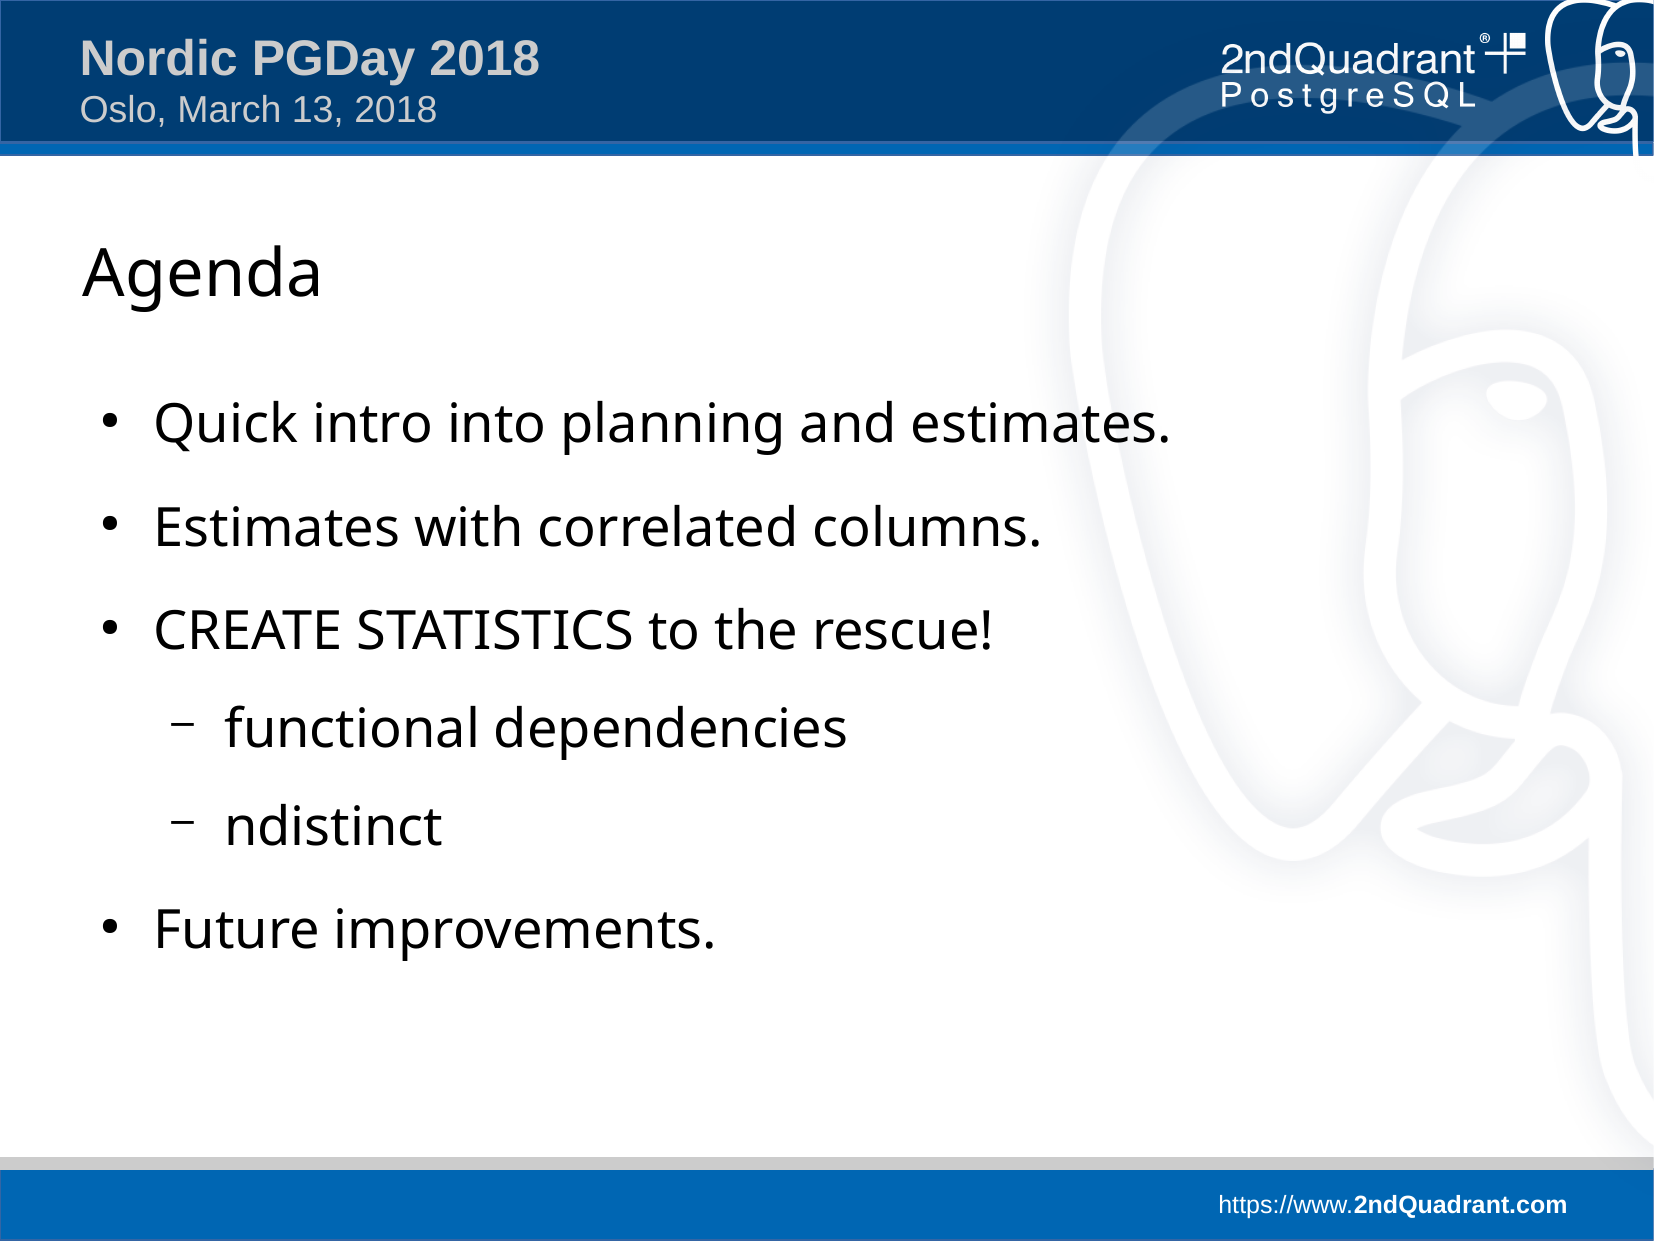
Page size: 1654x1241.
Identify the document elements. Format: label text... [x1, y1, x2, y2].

picture [632, 0, 1654, 1241]
title Agenda [82, 167, 1571, 375]
list Quick intro into planning and estimates. Estimates with correlated columns. CREATE STATISTICS to the rescue! functional dependencies ndistinct Future improvements. [82, 384, 1571, 1104]
